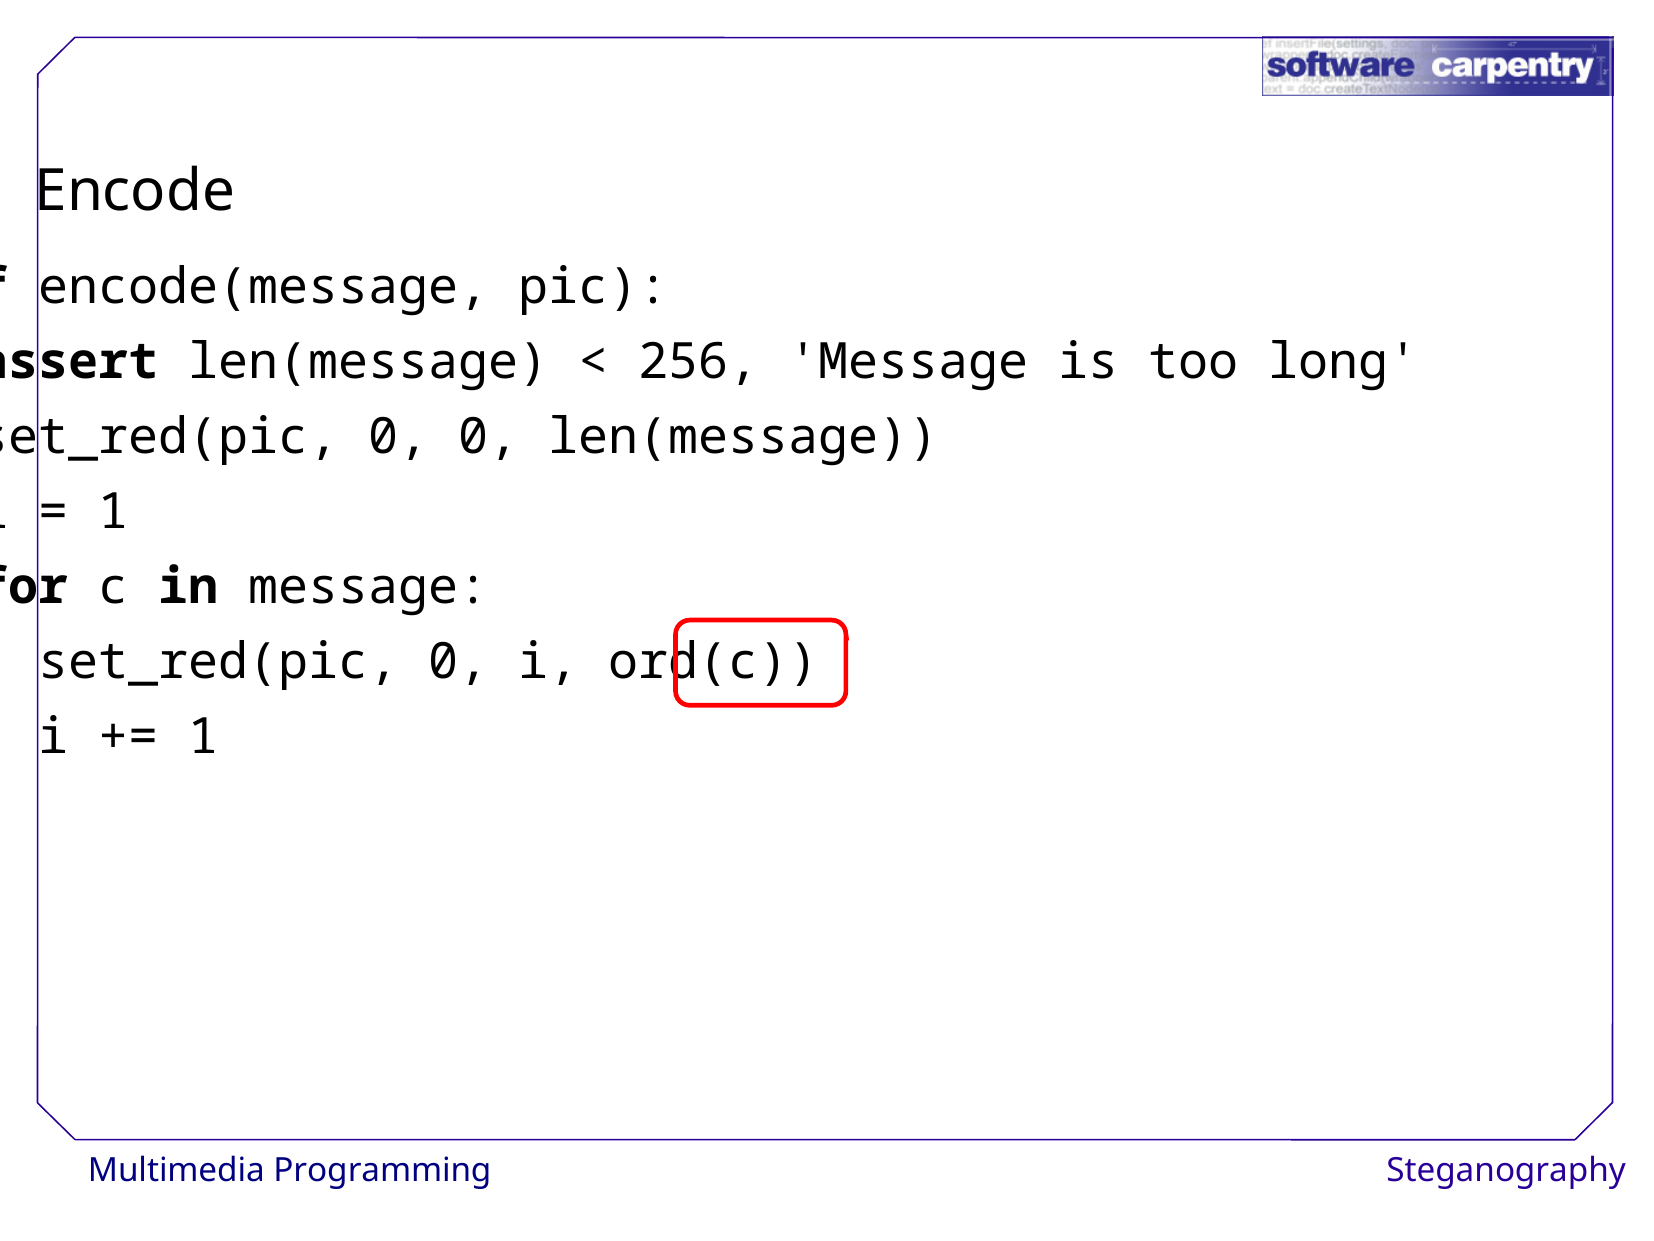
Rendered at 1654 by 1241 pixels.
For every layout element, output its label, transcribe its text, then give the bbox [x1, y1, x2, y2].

text_box Encode [19, 109, 400, 230]
picture [1262, 36, 1614, 96]
text_box def encode(message, pic): assert len(message) < 256, 'Message is too long' set_red(pic, 0, 0, len(message)) i = 1 for c in message: set_red(pic, 0, i, ord(c)) i += 1 [0, 230, 1584, 847]
